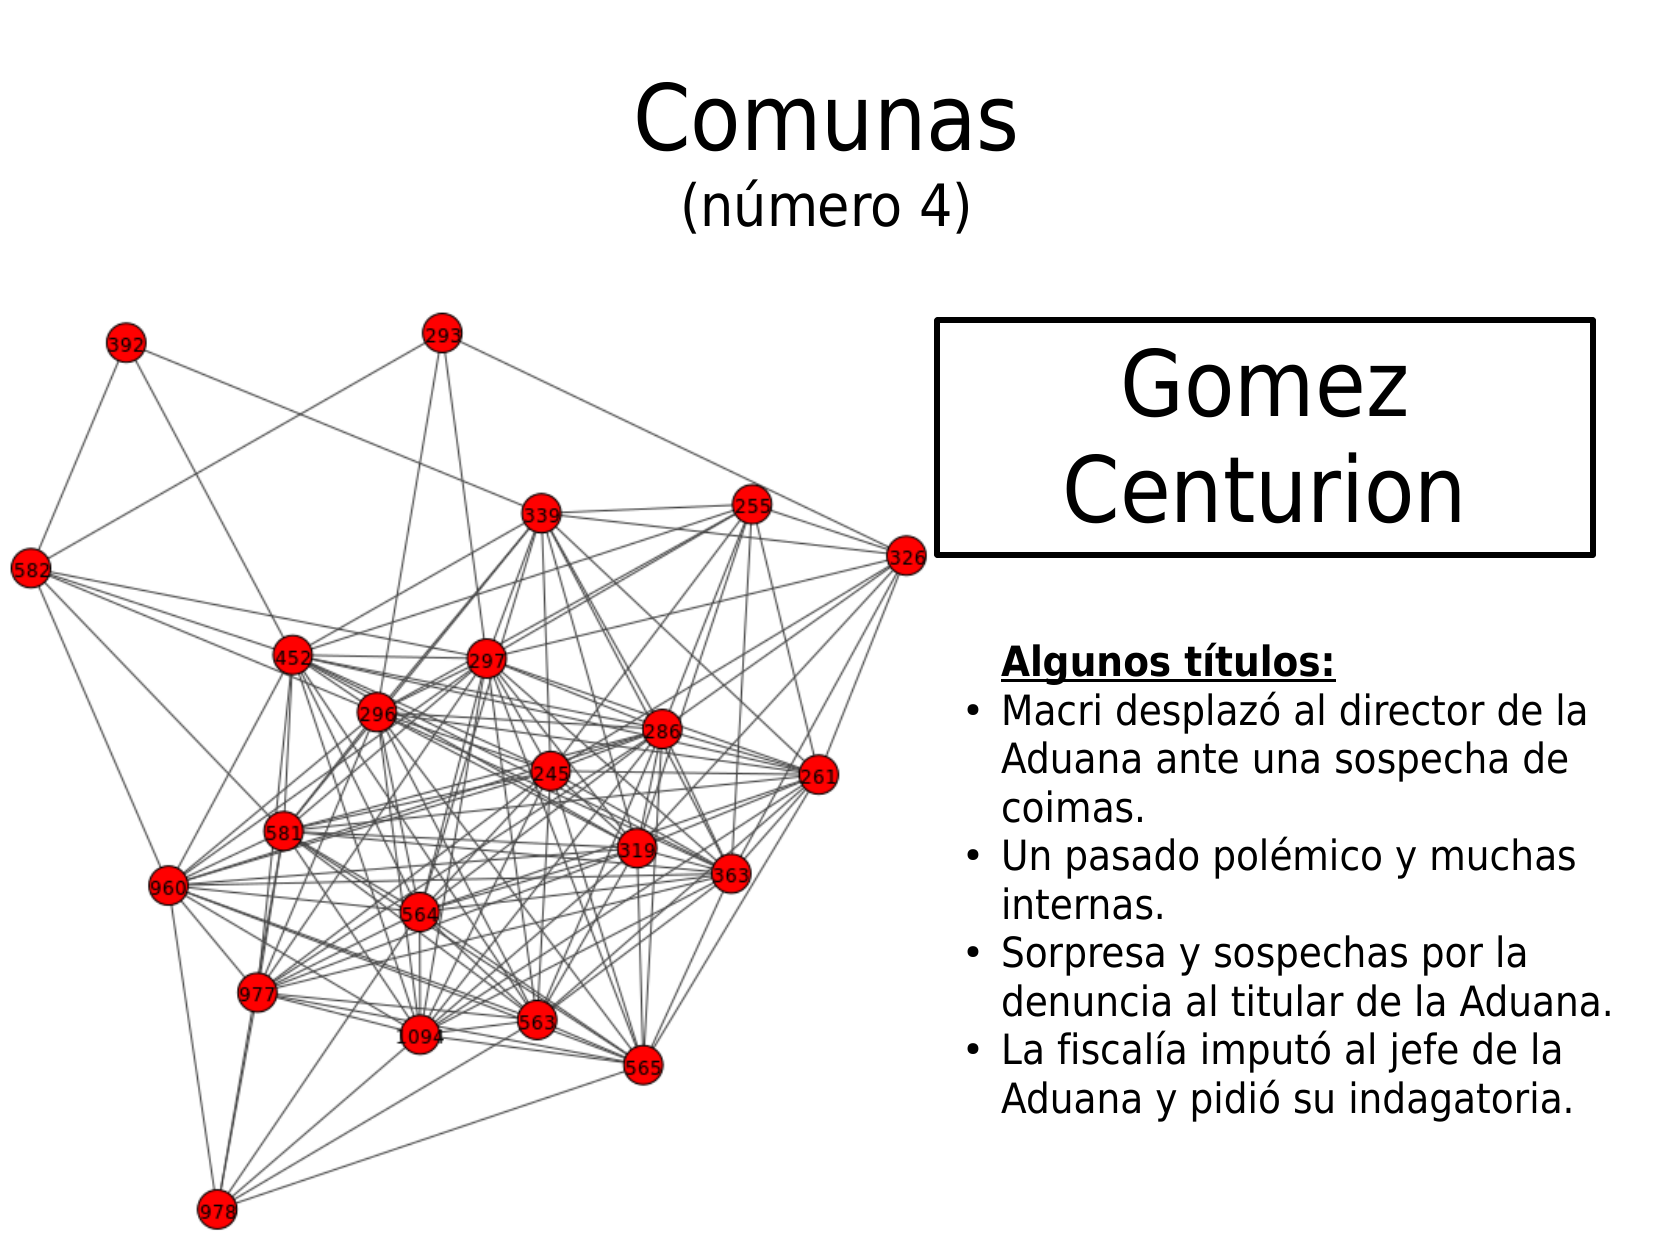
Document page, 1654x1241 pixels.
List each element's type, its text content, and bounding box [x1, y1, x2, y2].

title Comunas (número 4) [82, 31, 1571, 275]
text_box Gomez Centurion [937, 320, 1593, 556]
picture [0, 302, 938, 1241]
text_box Algunos títulos: Macri desplazó al director de la Aduana ante una sospecha de coimas. Un pasado polémico y muchas internas. Sorpresa y sospechas por la denuncia al titular de la Aduana. La fiscalía imputó al jefe de la Aduana y pidió su indagatoria. [950, 630, 1649, 1136]
